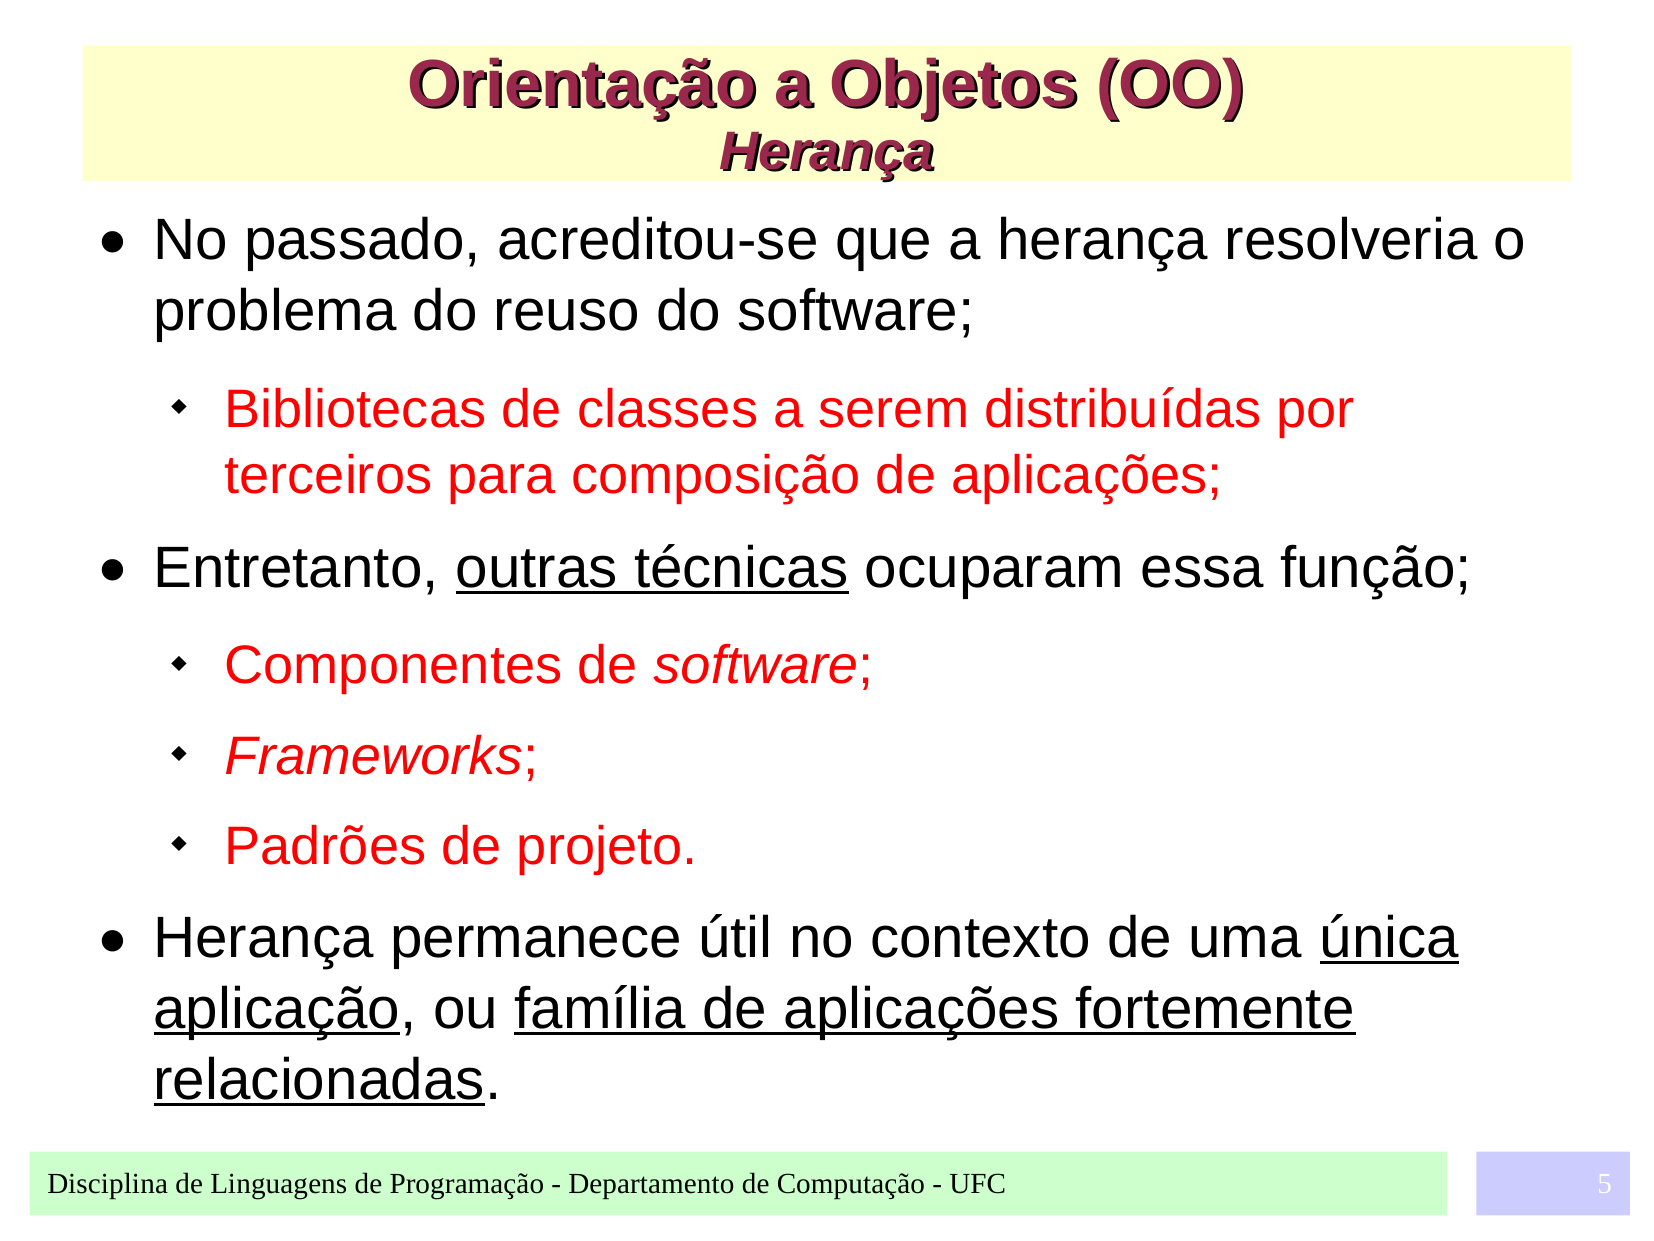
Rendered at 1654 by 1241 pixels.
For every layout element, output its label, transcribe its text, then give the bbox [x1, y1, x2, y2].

title Orientação a Objetos (OO) Herança [82, 45, 1571, 182]
list No passado, acreditou-se que a herança resolveria o problema do reuso do software; Bibliotecas de classes a serem distribuídas por terceiros para composição de aplicações; Entretanto, outras técnicas ocuparam essa função; Componentes de software; Frameworks; Padrões de projeto. Herança permanece útil no contexto de uma única aplicação, ou família de aplicações fortemente relacionadas. [82, 206, 1571, 1137]
